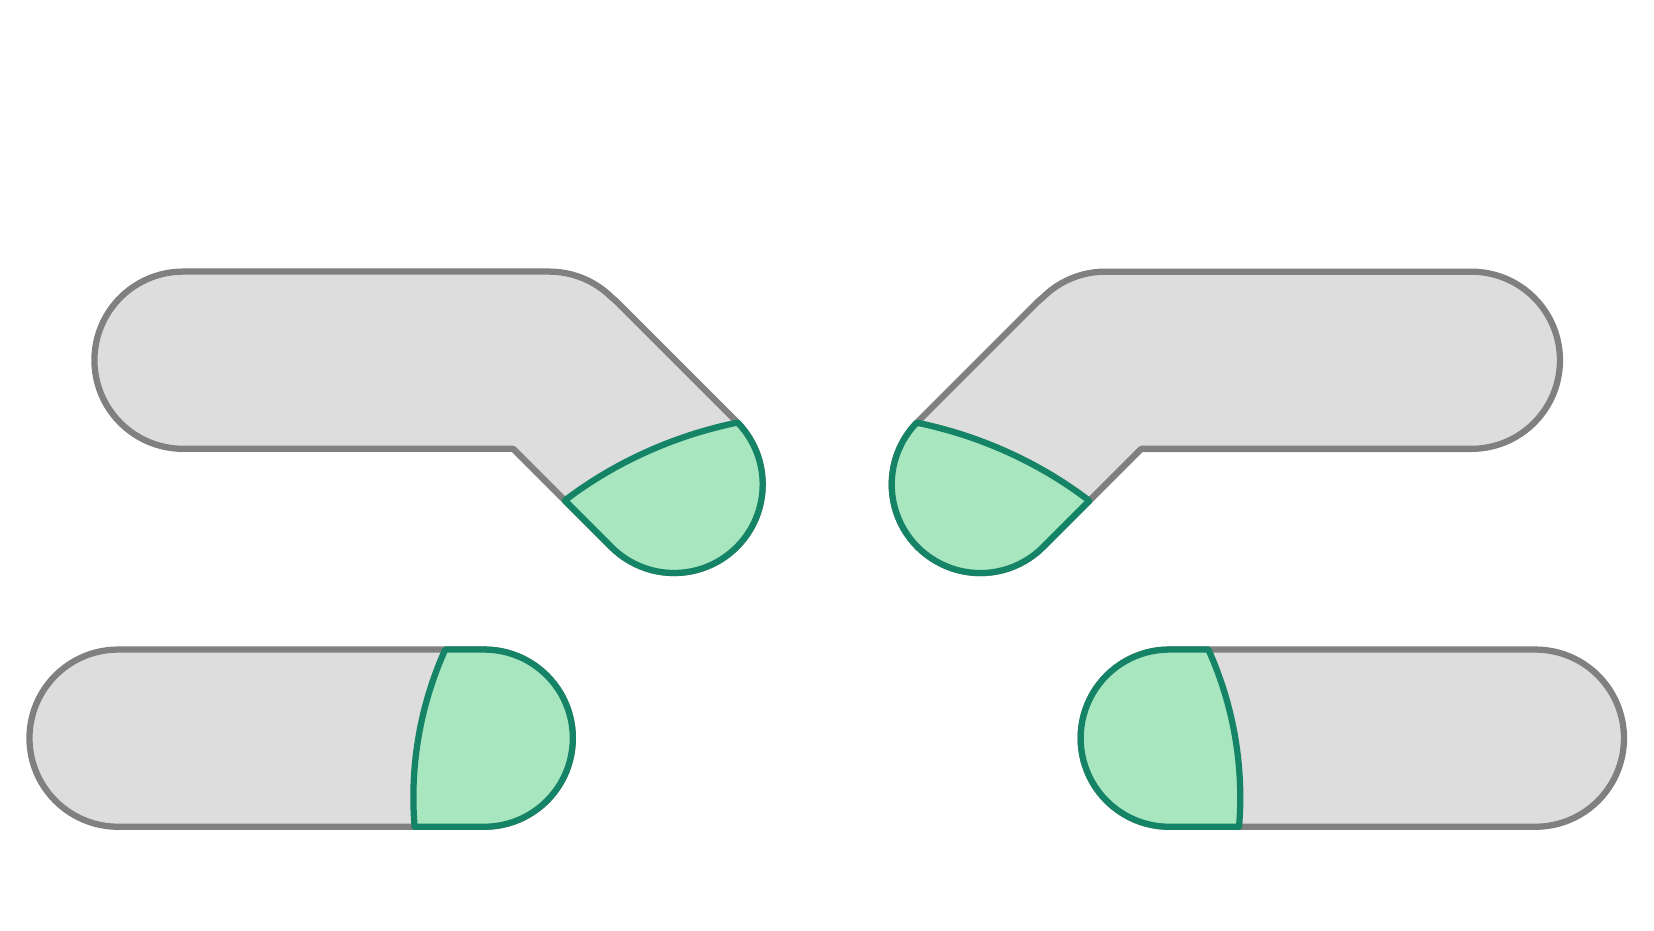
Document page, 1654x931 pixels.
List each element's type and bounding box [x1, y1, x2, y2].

text_box [29, 649, 573, 827]
text_box [891, 271, 1561, 574]
text_box [1080, 649, 1625, 827]
text_box [94, 271, 763, 574]
